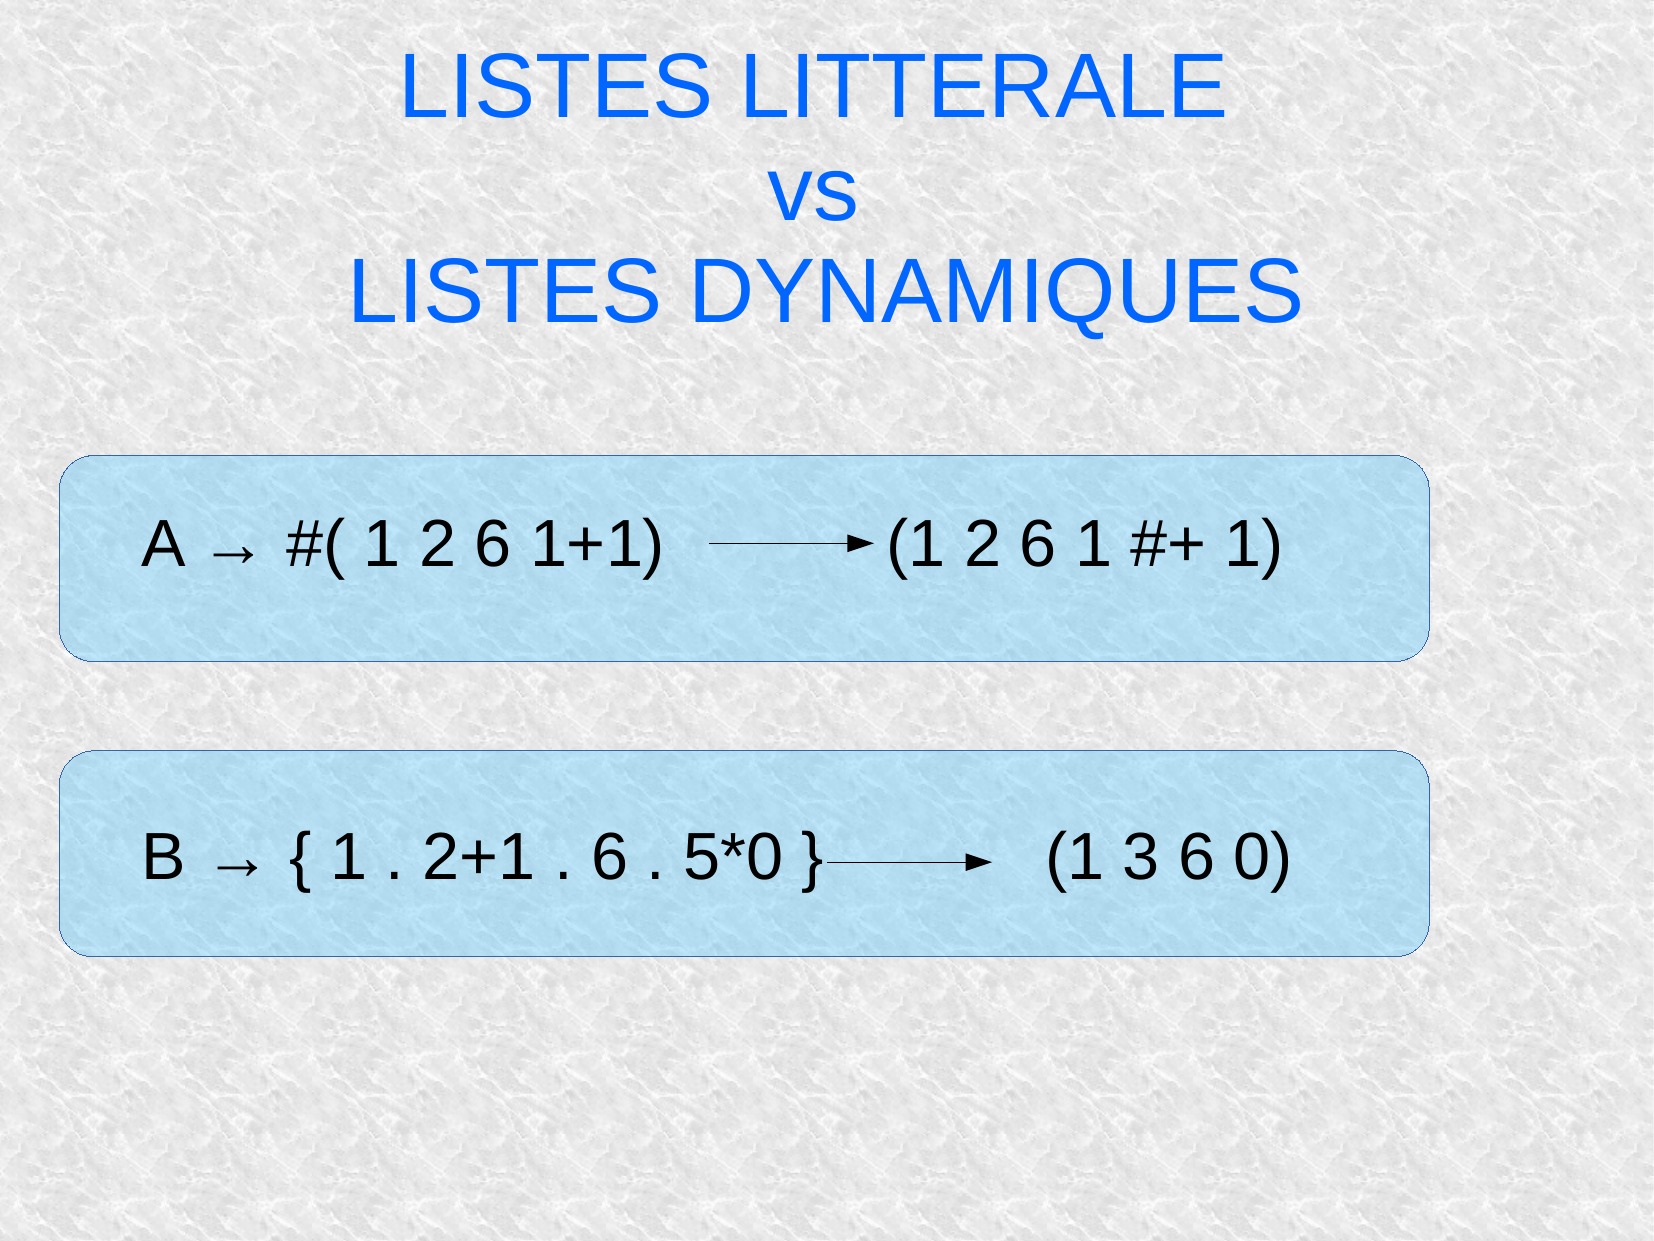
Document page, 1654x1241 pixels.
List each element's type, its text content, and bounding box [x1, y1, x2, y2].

text_box [59, 464, 70, 653]
list A → #( 1 2 6 1+1) (1 2 6 1 #+ 1) B → { 1 . 2+1 . 6 . 5*0 } (1 3 6 0) [70, 401, 1560, 1121]
text_box [59, 760, 70, 948]
title LISTES LITTERALE vs LISTES DYNAMIQUES [82, 34, 1571, 343]
picture [0, 0, 1654, 1241]
